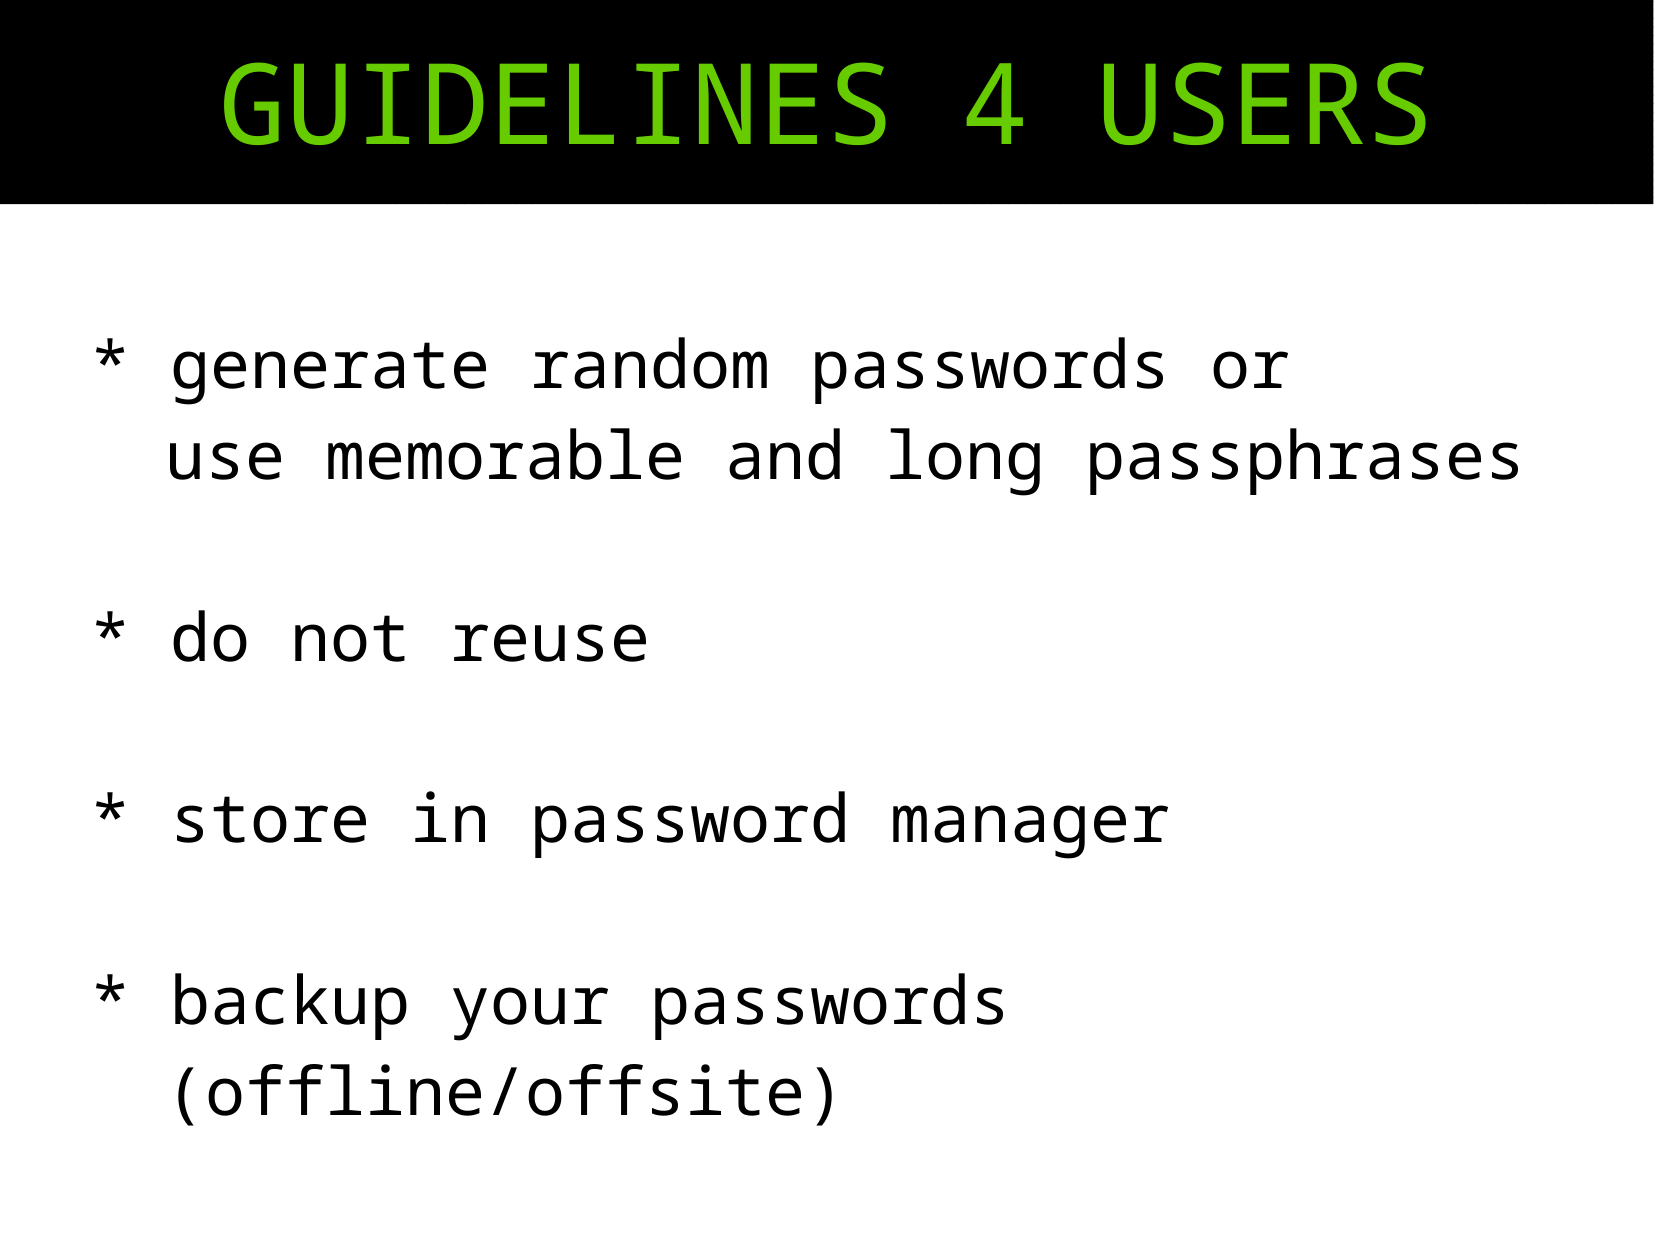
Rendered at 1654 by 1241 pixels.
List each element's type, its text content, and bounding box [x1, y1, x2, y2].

subtitle * generate random passwords or use memorable and long passphrases * do not reuse * store in password manager * backup your passwords (offline/offsite) [90, 305, 1621, 1146]
title GUIDELINES 4 USERS [0, 0, 1654, 205]
